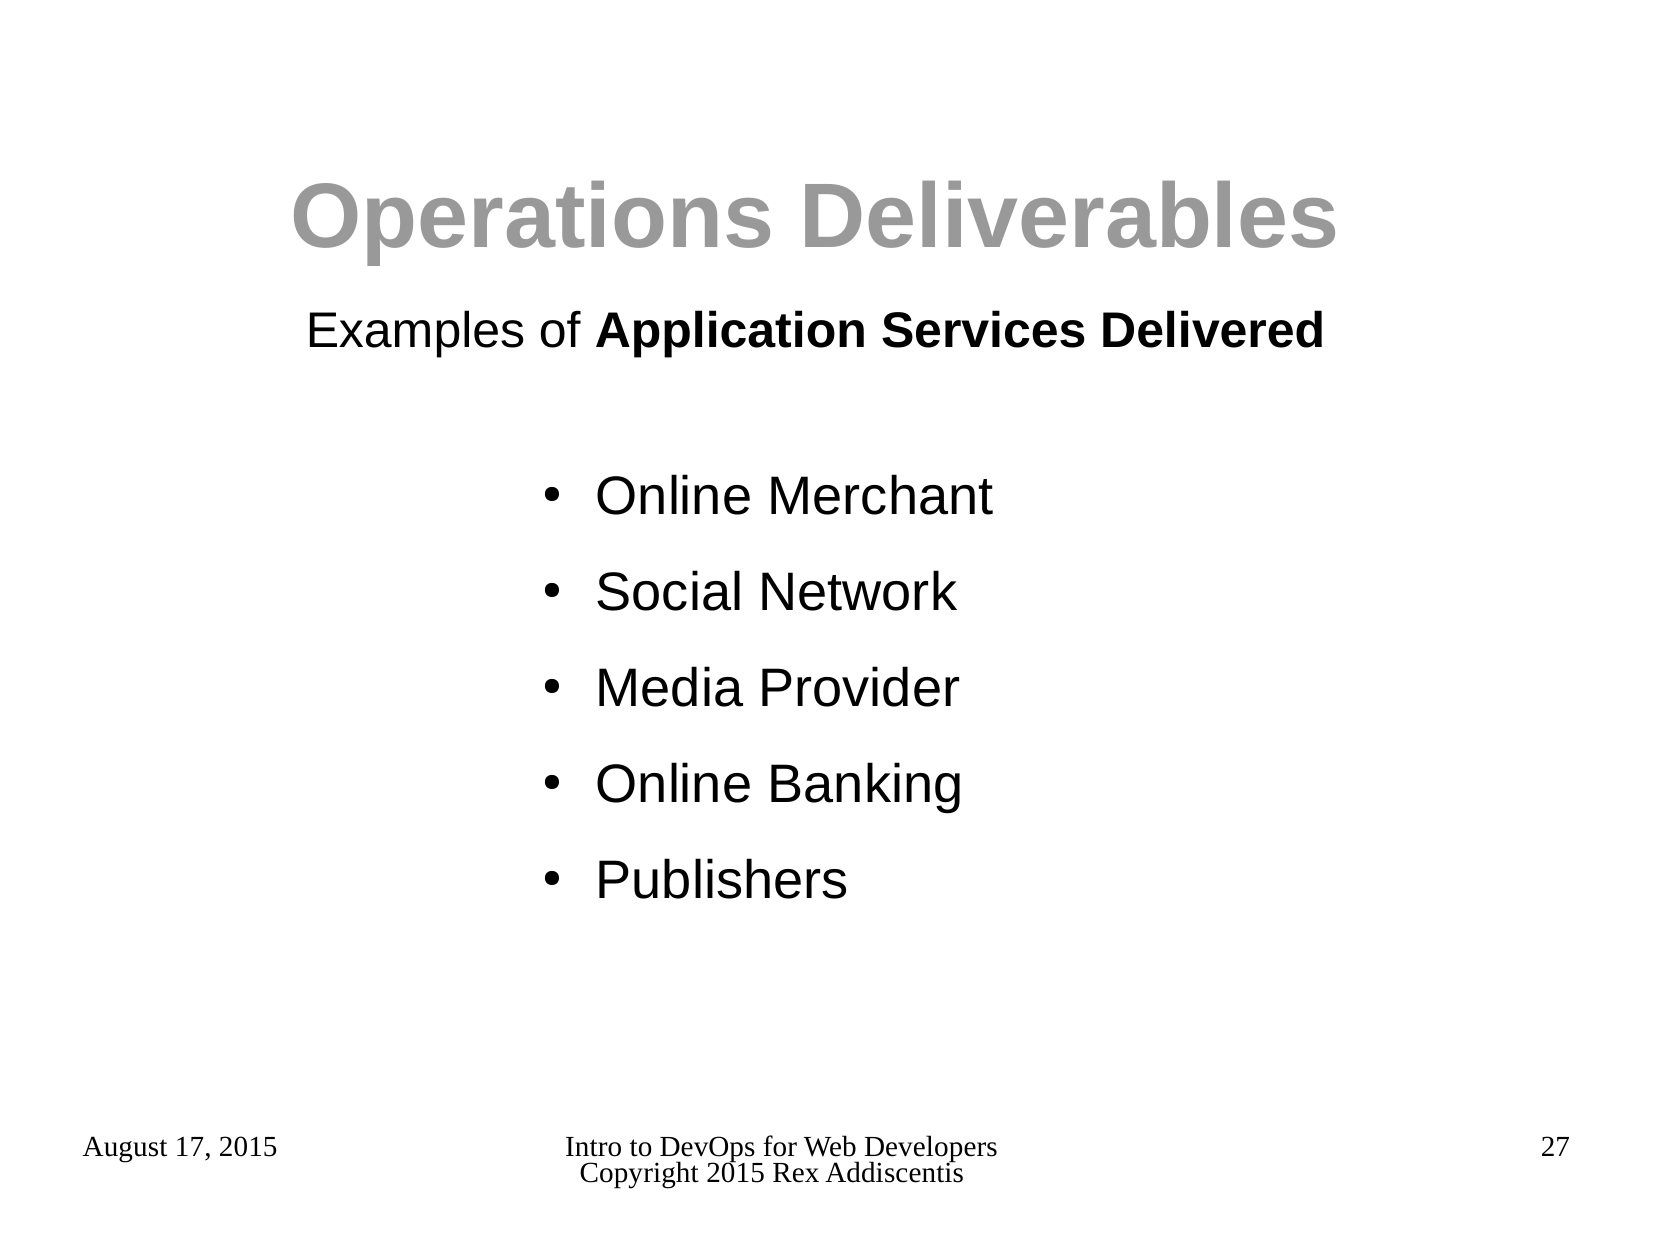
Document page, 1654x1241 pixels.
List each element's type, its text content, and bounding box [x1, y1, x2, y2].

list Online Merchant Social Network Media Provider Online Banking Publishers [524, 465, 1140, 976]
list Operations Deliverables Examples of Application Services Delivered [71, 150, 1560, 374]
